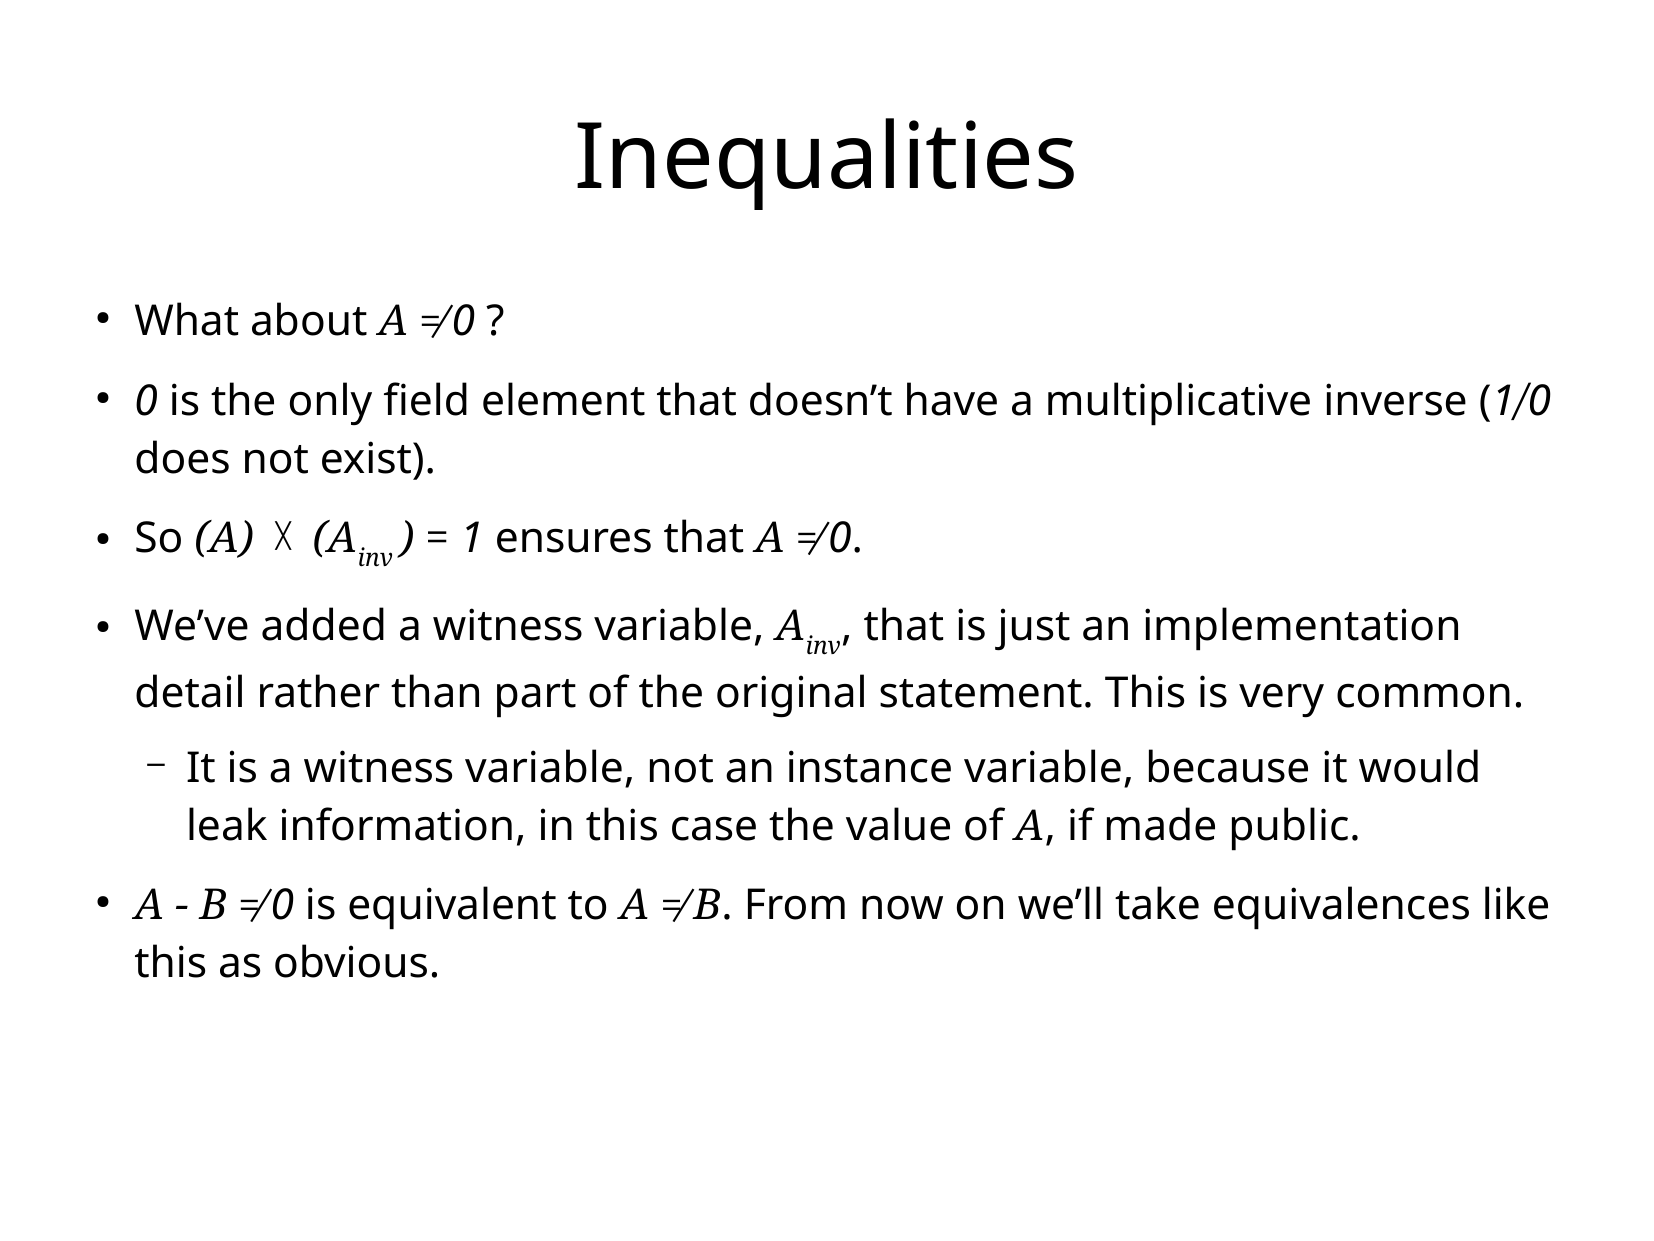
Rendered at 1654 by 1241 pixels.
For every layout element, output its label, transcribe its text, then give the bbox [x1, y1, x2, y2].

title Inequalities [82, 49, 1571, 257]
list What about A ≠ 0 ? 0 is the only field element that doesn’t have a multiplicative inverse (1/0 does not exist). So (A) ╳ (Ainv ) = 1 ensures that A ≠ 0. We’ve added a witness variable, Ainv, that is just an implementation detail rather than part of the original statement. This is very common. It is a witness variable, not an instance variable, because it would leak information, in this case the value of A, if made public. A - B ≠ 0 is equivalent to A ≠ B. From now on we’ll take equivalences like this as obvious. [82, 290, 1571, 1010]
